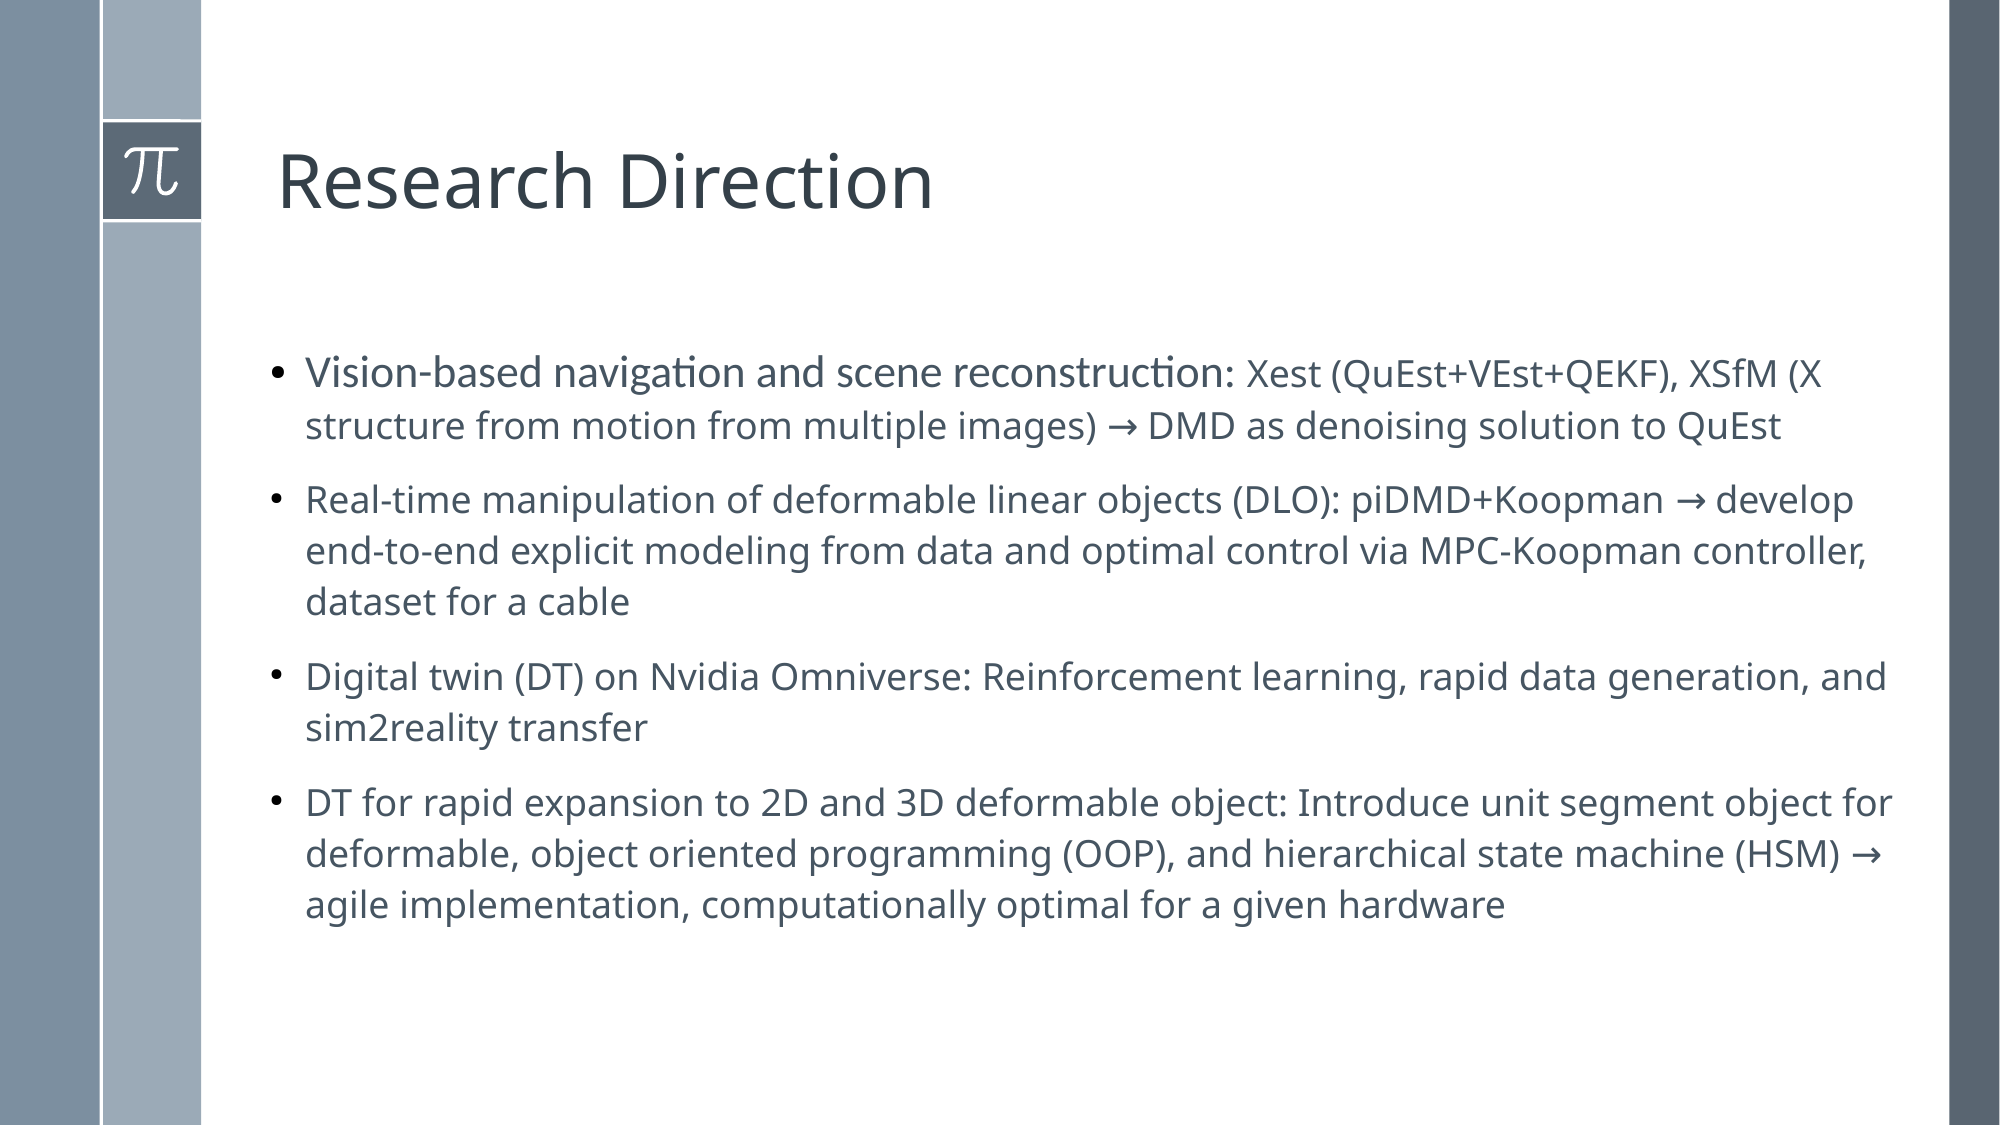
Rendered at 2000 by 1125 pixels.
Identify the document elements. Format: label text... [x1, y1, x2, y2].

text_box Vision-based navigation and scene reconstruction: Xest (QuEst+VEst+QEKF), XSfM (X structure from motion from multiple images) → DMD as denoising solution to QuEst Real-time manipulation of deformable linear objects (DLO): piDMD+Koopman → develop end-to-end explicit modeling from data and optimal control via MPC-Koopman controller, dataset for a cable Digital twin (DT) on Nvidia Omniverse: Reinforcement learning, rapid data generation, and sim2reality transfer DT for rapid expansion to 2D and 3D deformable object: Introduce unit segment object for deformable, object oriented programming (OOP), and hierarchical state machine (HSM) → agile implementation, computationally optimal for a given hardware [255, 340, 1934, 975]
text_box Research Direction [261, 29, 1867, 233]
